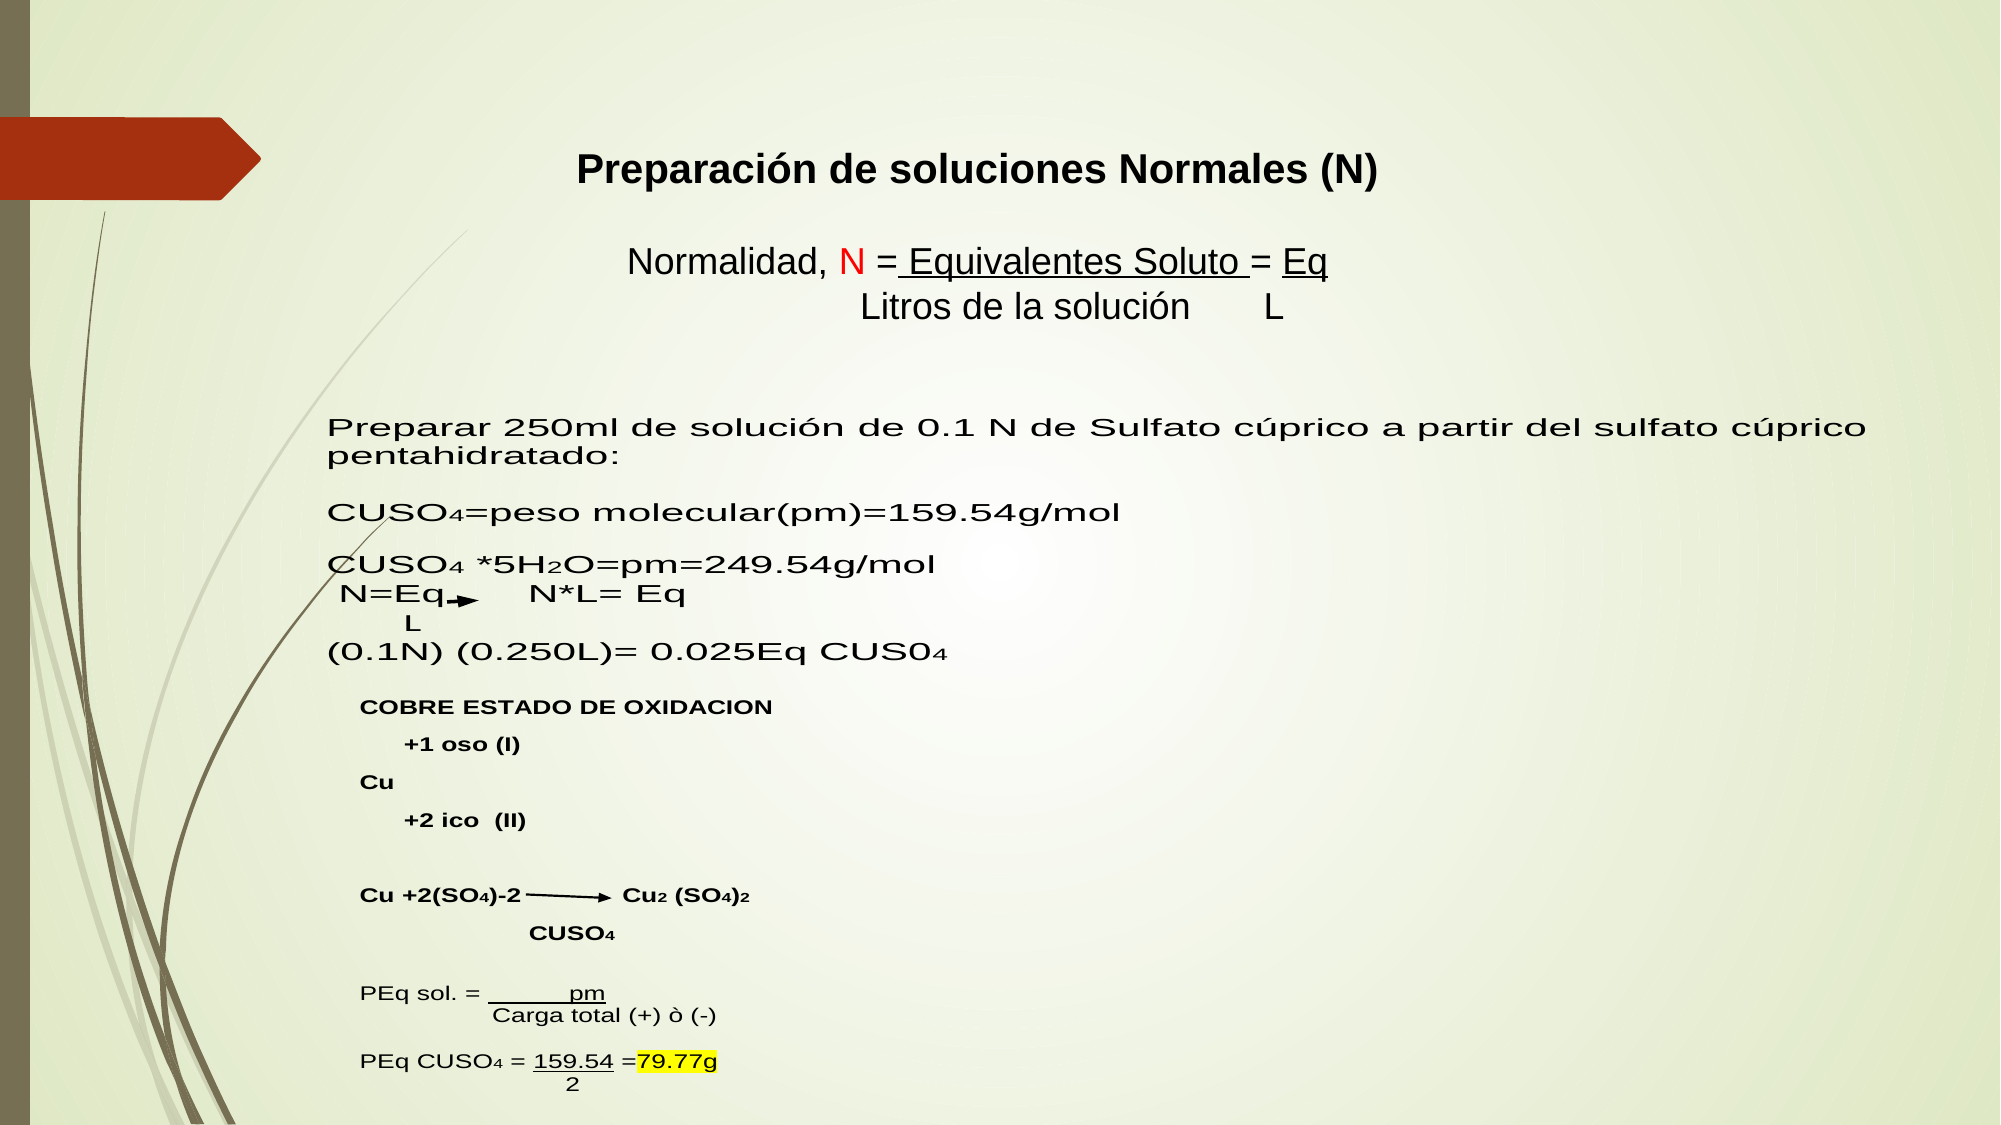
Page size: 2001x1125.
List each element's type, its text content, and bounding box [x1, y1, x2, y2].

picture [326, 414, 1884, 1097]
text_box Preparación de soluciones Normales (N) Normalidad, N = Equivalentes Soluto = Eq Litros de la solución L [431, 134, 1524, 334]
